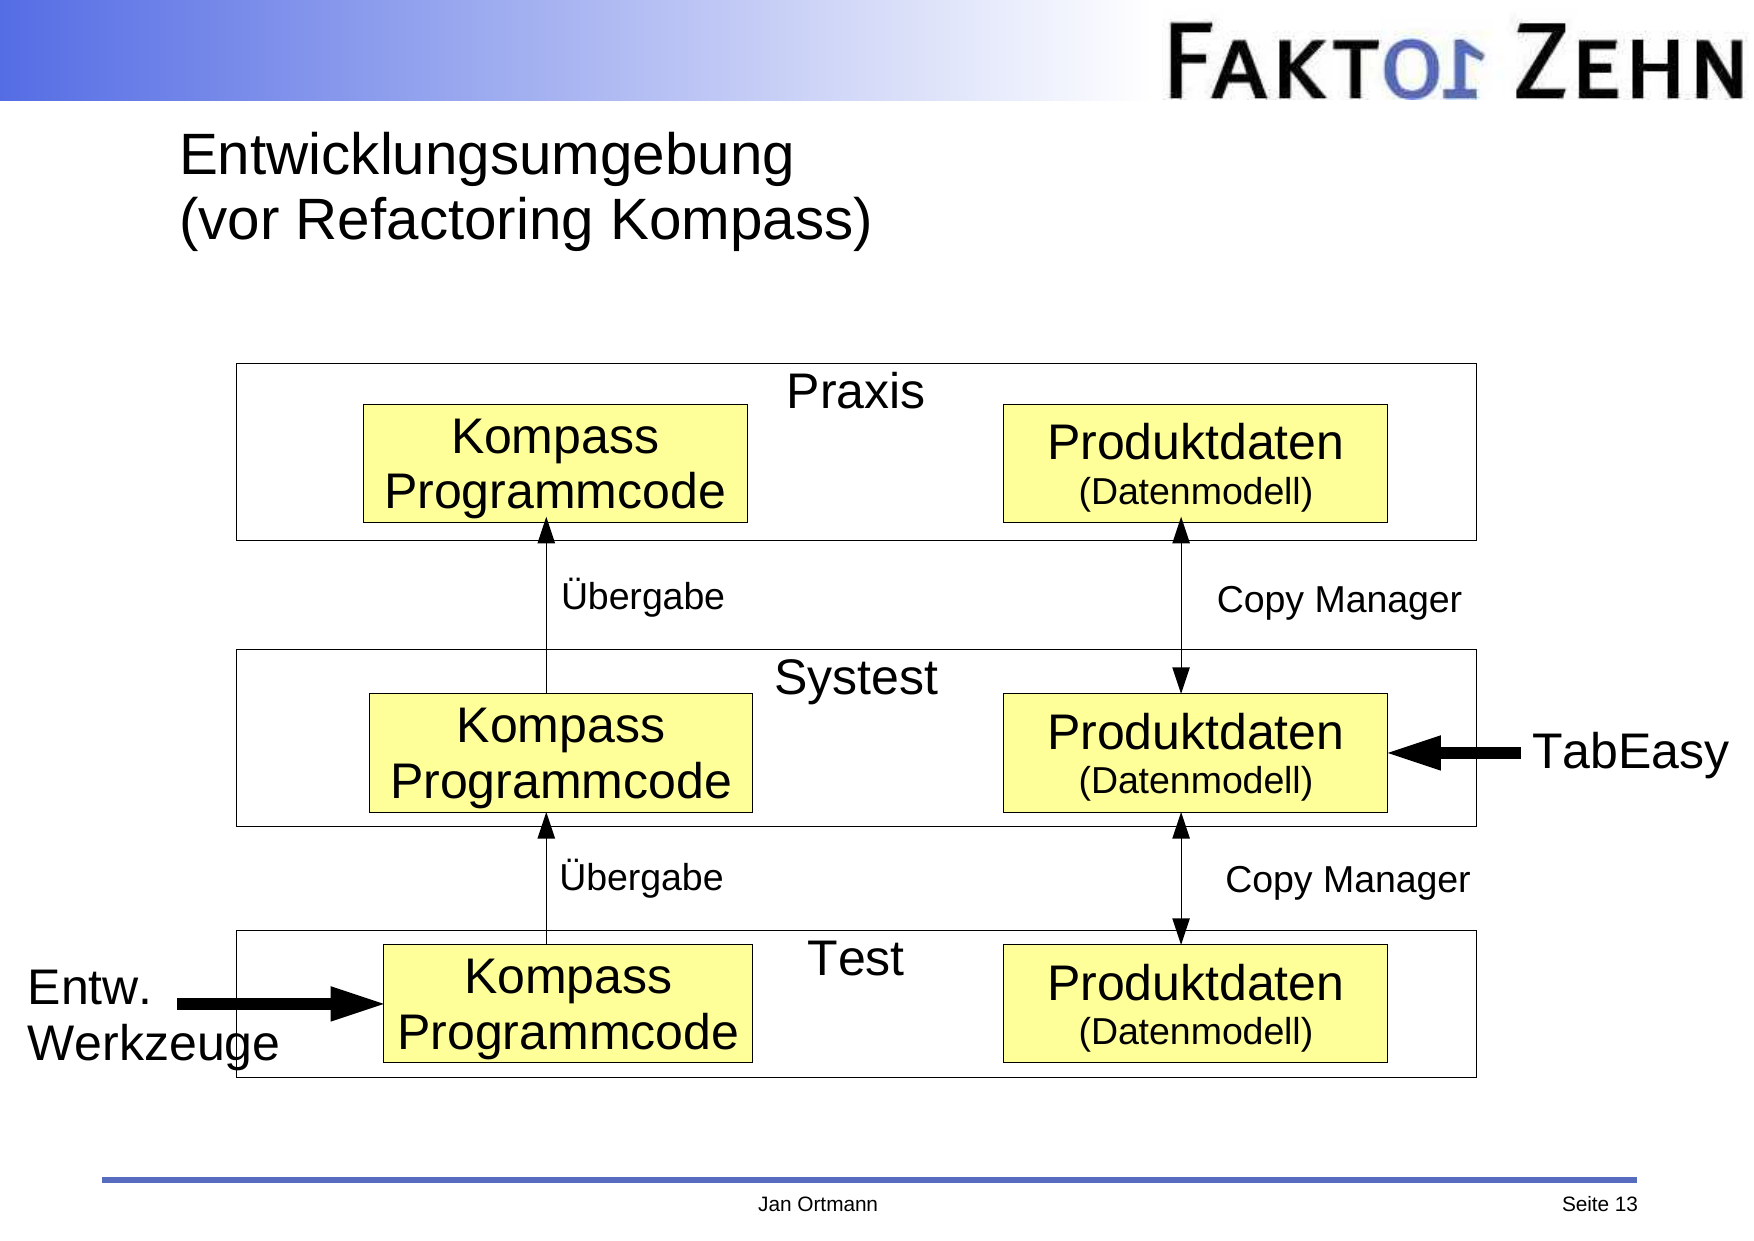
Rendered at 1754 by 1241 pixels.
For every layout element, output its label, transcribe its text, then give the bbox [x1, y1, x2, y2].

text_box Produktdaten (Datenmodell) [1003, 944, 1388, 1063]
text_box Produktdaten (Datenmodell) [1003, 404, 1388, 523]
text_box Test [236, 930, 1477, 1078]
text_box Kompass Programmcode [369, 693, 753, 813]
text_box TabEasy [1532, 723, 1730, 780]
title Entwicklungsumgebung (vor Refactoring Kompass) [179, 121, 1576, 317]
text_box Übergabe [559, 856, 724, 899]
text_box Copy Manager [1216, 577, 1462, 621]
text_box Produktdaten (Datenmodell) [1003, 693, 1388, 813]
text_box Kompass Programmcode [363, 404, 748, 523]
text_box Test [236, 930, 546, 1003]
text_box Praxis [236, 363, 1477, 541]
text_box Systest [236, 649, 546, 827]
text_box Übergabe [561, 575, 726, 618]
text_box Kompass Programmcode [383, 944, 753, 1063]
text_box Entw. Werkzeuge [27, 959, 281, 1072]
text_box Systest [1182, 649, 1477, 752]
text_box Systest [547, 649, 1181, 827]
text_box Systest [1182, 754, 1477, 827]
picture [1162, 7, 1752, 100]
text_box Copy Manager [1225, 858, 1471, 901]
